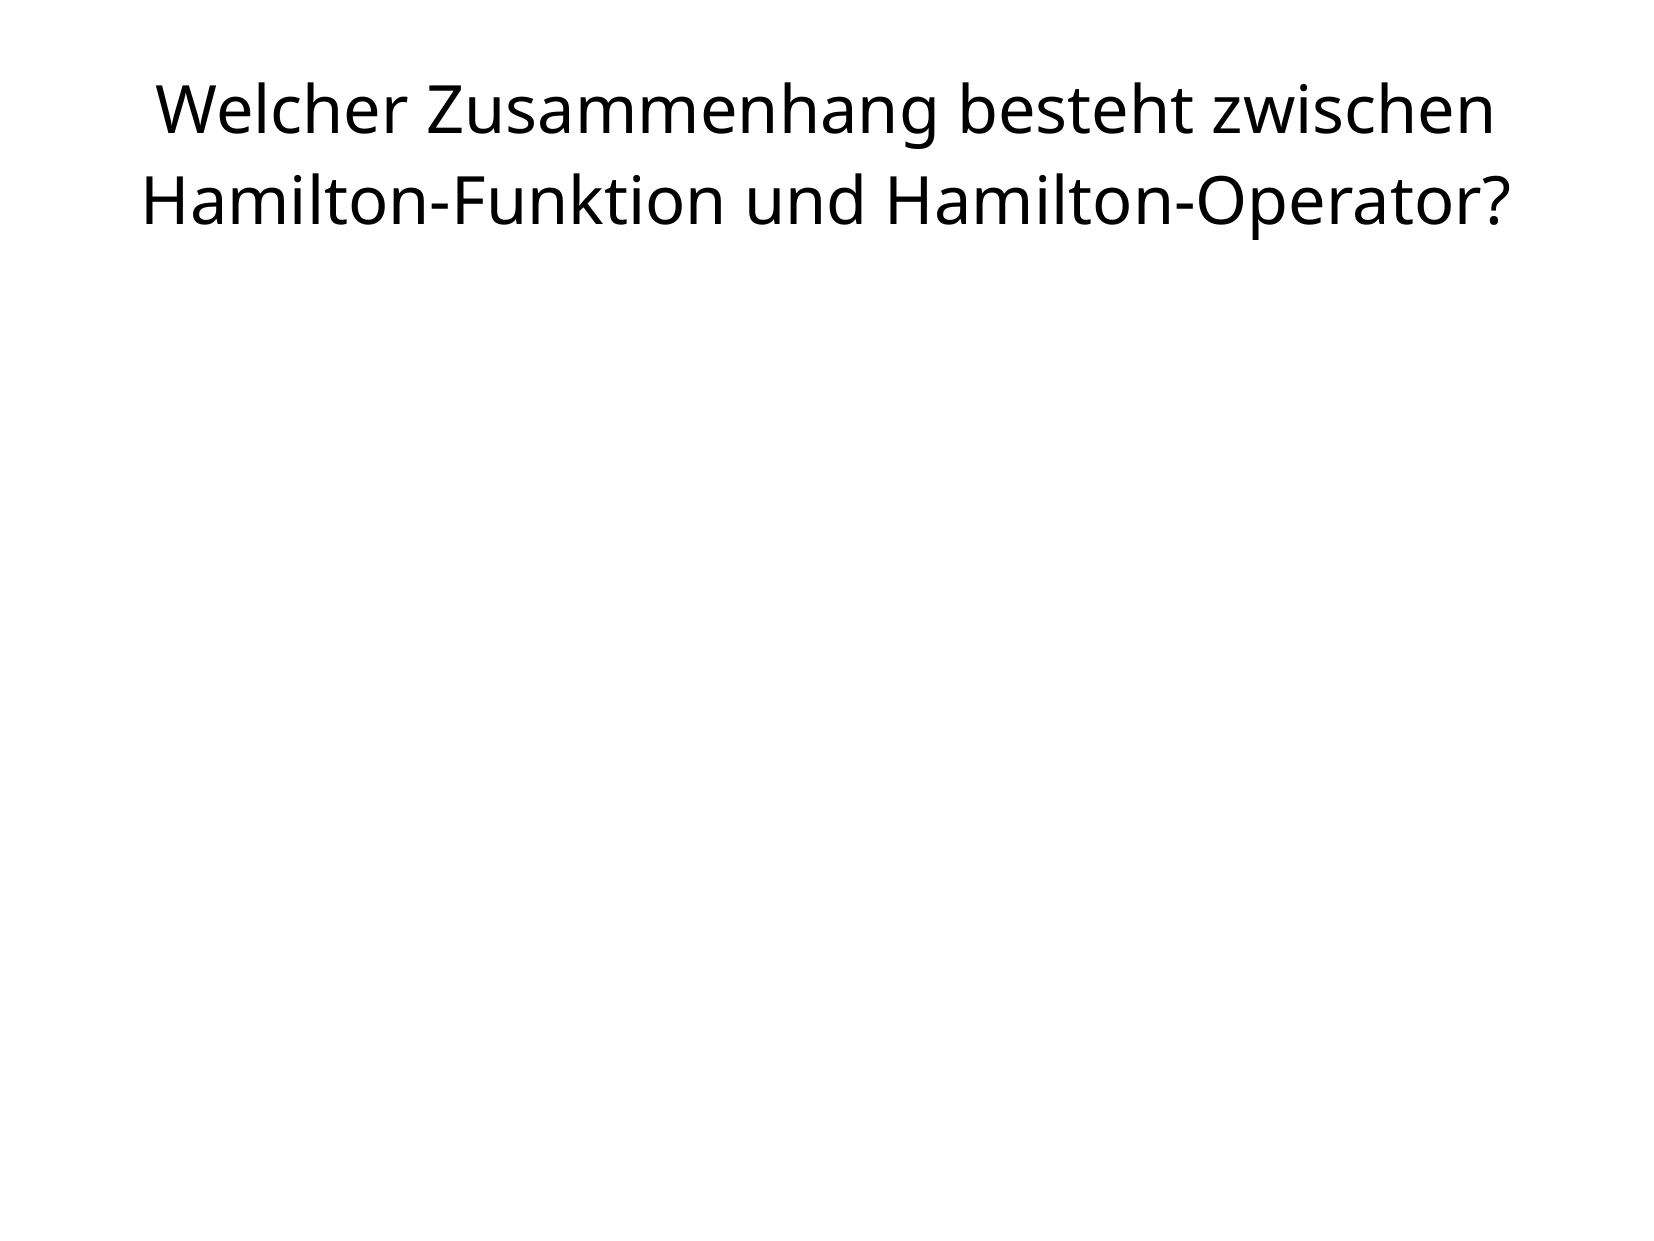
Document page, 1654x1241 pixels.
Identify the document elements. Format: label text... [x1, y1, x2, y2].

title Welcher Zusammenhang besteht zwischen Hamilton-Funktion und Hamilton-Operator? [82, 49, 1571, 257]
